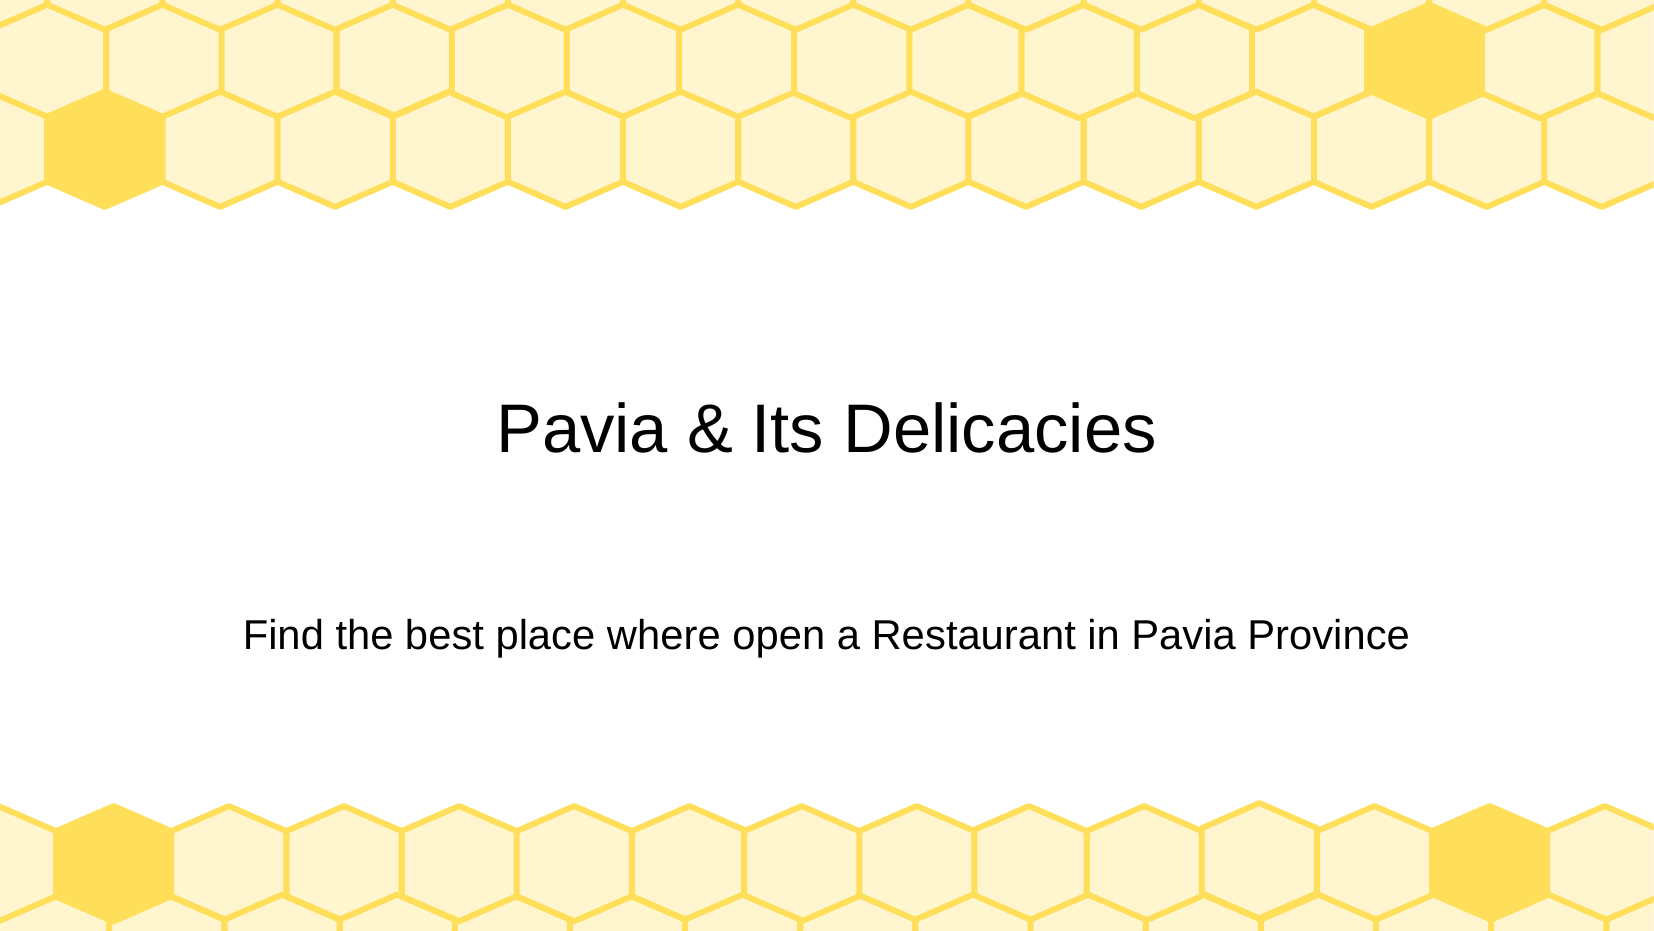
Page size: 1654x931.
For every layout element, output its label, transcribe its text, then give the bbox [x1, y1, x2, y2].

title Pavia & Its Delicacies [88, 324, 1565, 532]
subtitle Find the best place where open a Restaurant in Pavia Province [88, 561, 1565, 709]
